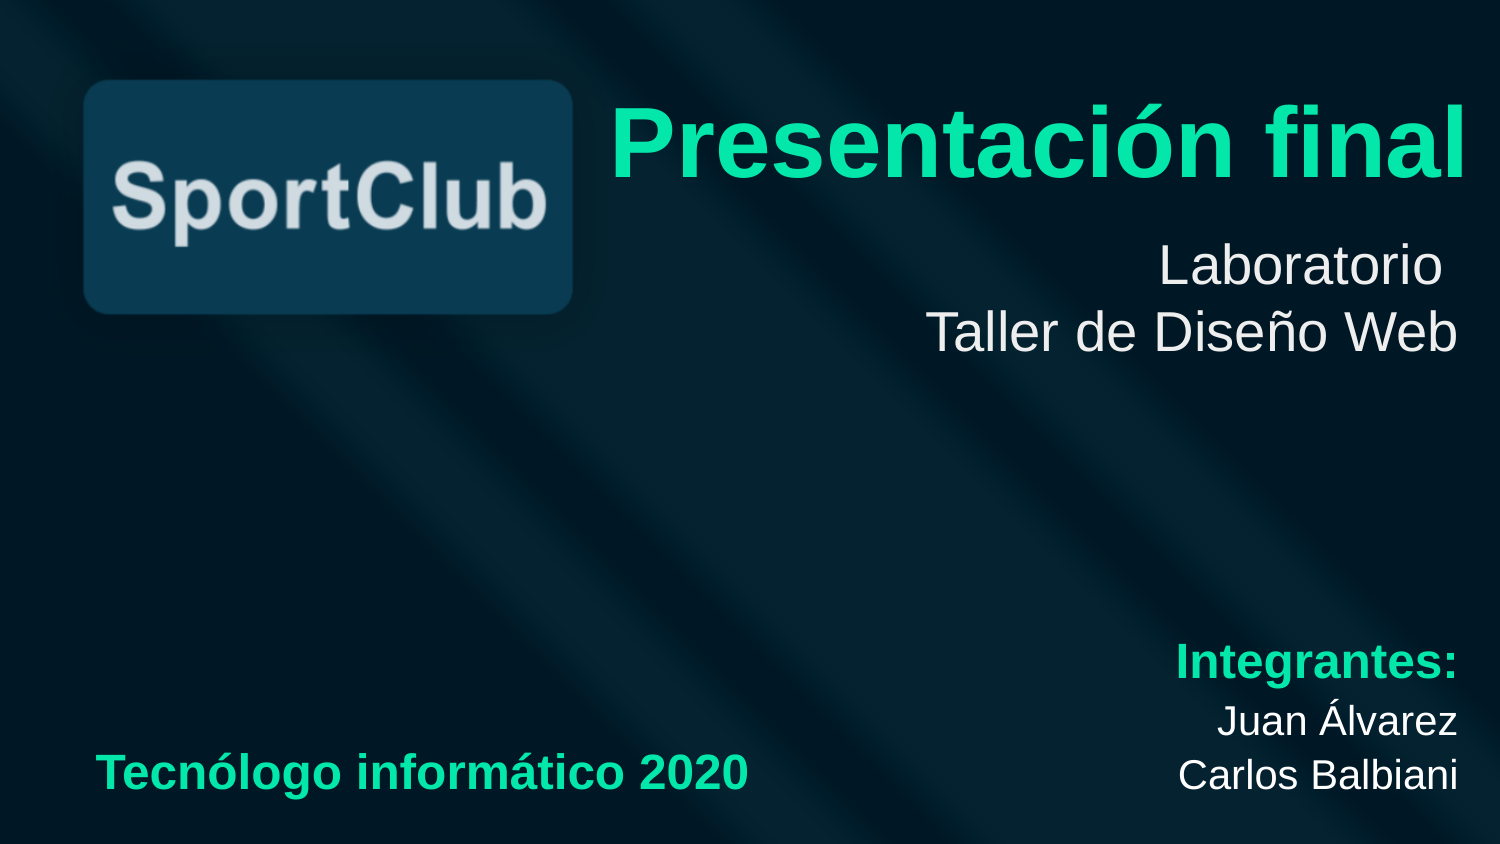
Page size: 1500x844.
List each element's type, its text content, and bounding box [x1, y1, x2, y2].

title Presentación final [513, 83, 1486, 213]
picture [0, 0, 1500, 844]
subtitle Laboratorio Taller de Diseño Web [478, 212, 1474, 397]
subtitle Integrantes: Juan Álvarez Carlos Balbiani [1125, 607, 1474, 825]
subtitle Tecnólogo informático 2020 [80, 719, 789, 791]
